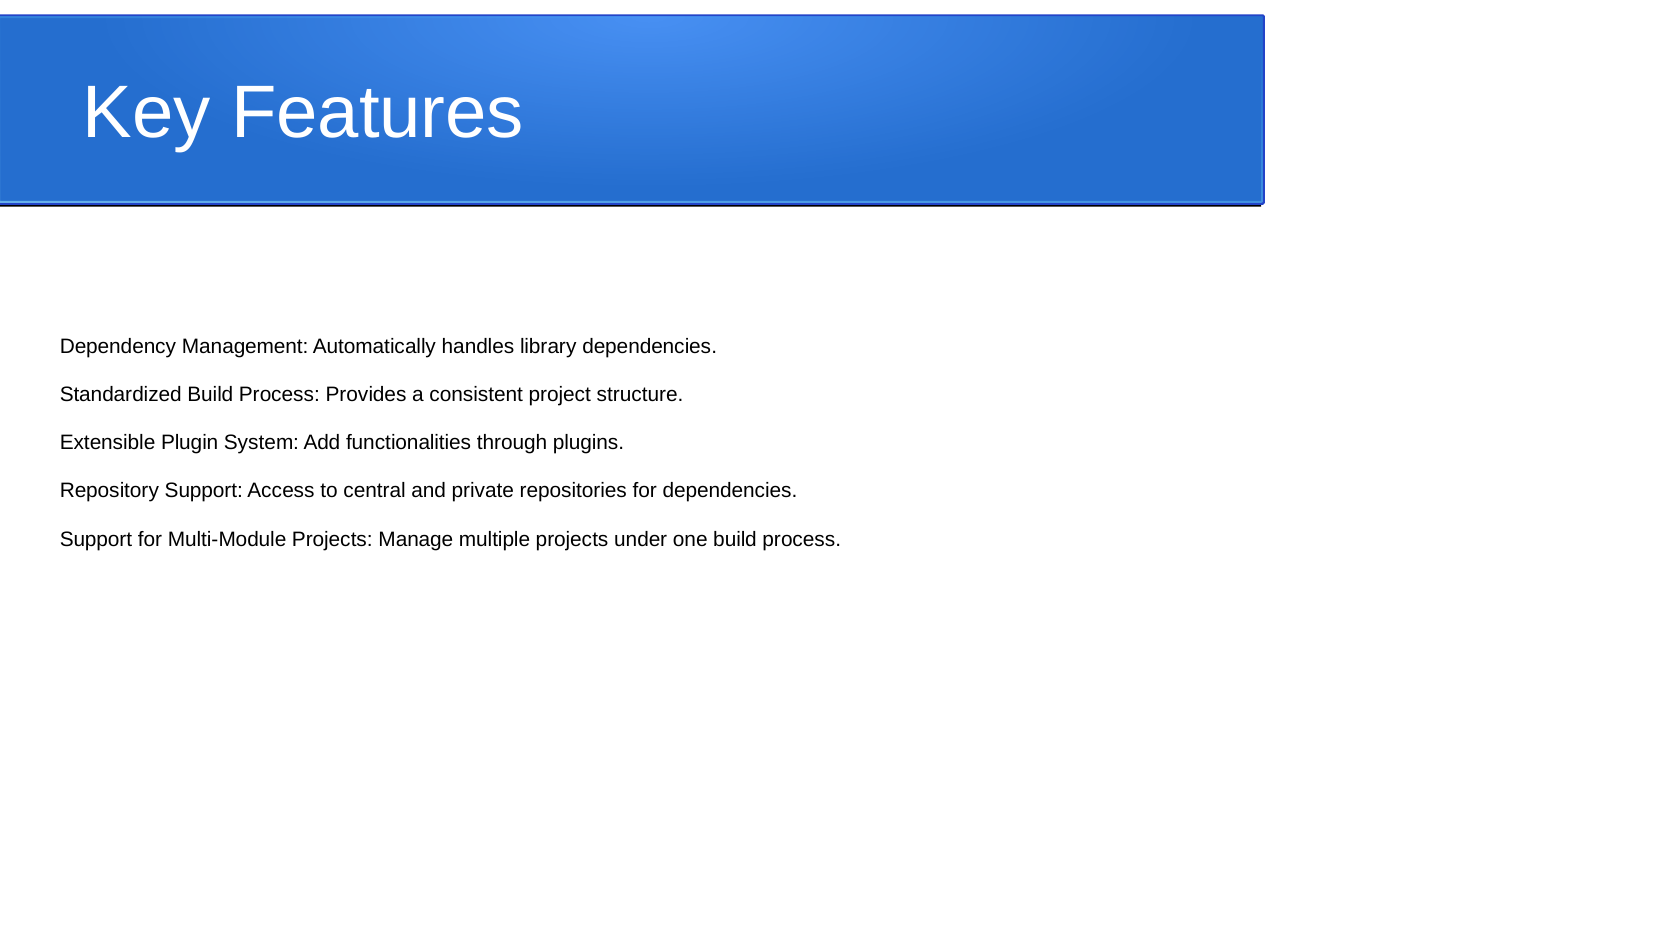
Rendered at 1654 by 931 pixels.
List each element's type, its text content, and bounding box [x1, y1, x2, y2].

title Key Features [82, 35, 1235, 189]
text_box Dependency Management: Automatically handles library dependencies. Standardized Build Process: Provides a consistent project structure. Extensible Plugin System: Add functionalities through plugins. Repository Support: Access to central and private repositories for dependencies. Support for Multi-Module Projects: Manage multiple projects under one build process. [45, 327, 1236, 856]
